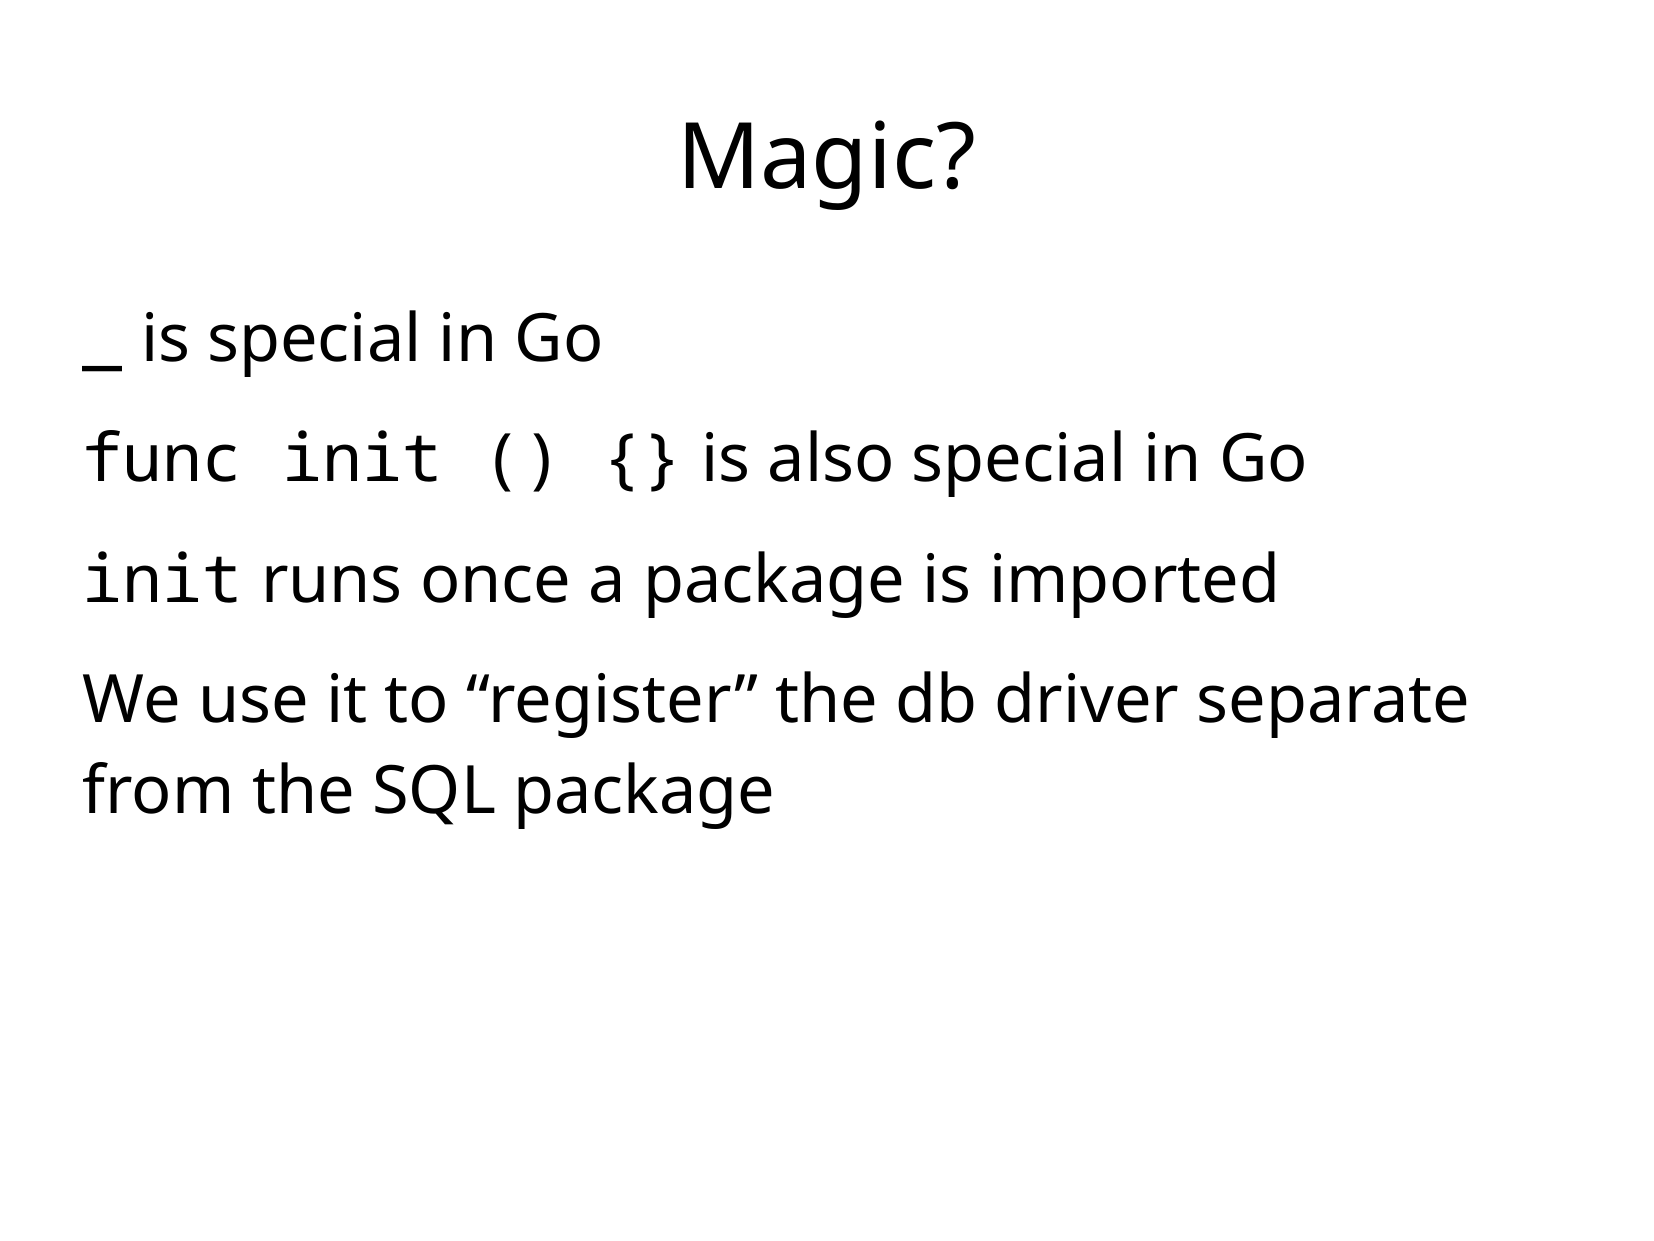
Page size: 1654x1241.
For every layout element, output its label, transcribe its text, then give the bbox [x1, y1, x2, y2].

list _ is special in Go func init () {} is also special in Go init runs once a package is imported We use it to “register” the db driver separate from the SQL package [82, 290, 1571, 1010]
title Magic? [82, 49, 1571, 257]
